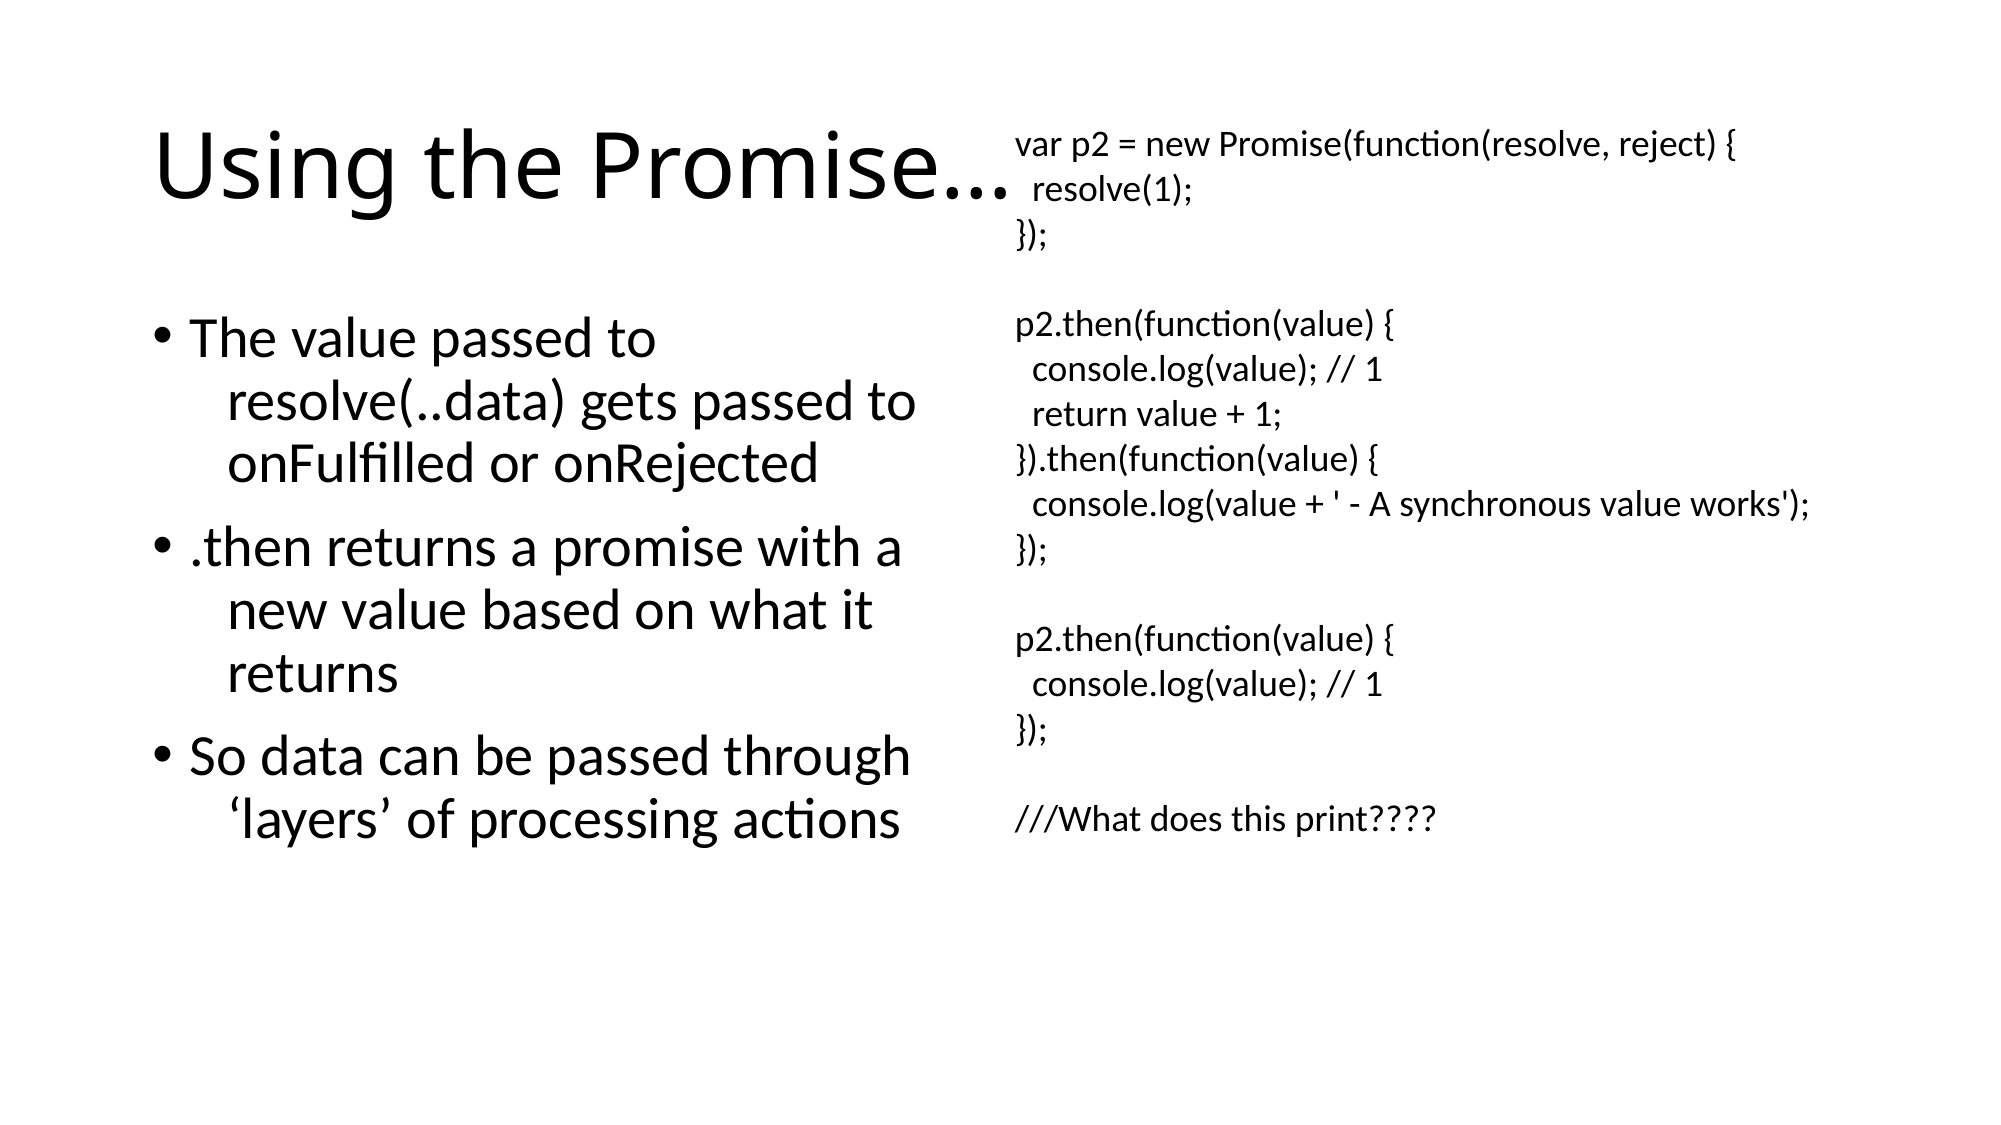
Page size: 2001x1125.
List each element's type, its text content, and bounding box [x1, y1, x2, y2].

title Using the Promise… [137, 59, 1863, 278]
list The value passed to resolve(..data) gets passed to onFulfilled or onRejected .then returns a promise with a new value based on what it returns So data can be passed through ‘layers’ of processing actions [137, 299, 1000, 1014]
text_box var p2 = new Promise(function(resolve, reject) { resolve(1); }); p2.then(function(value) { console.log(value); // 1 return value + 1; }).then(function(value) { console.log(value + ' - A synchronous value works'); }); p2.then(function(value) { console.log(value); // 1 }); ///What does this print???? [999, 111, 2000, 854]
